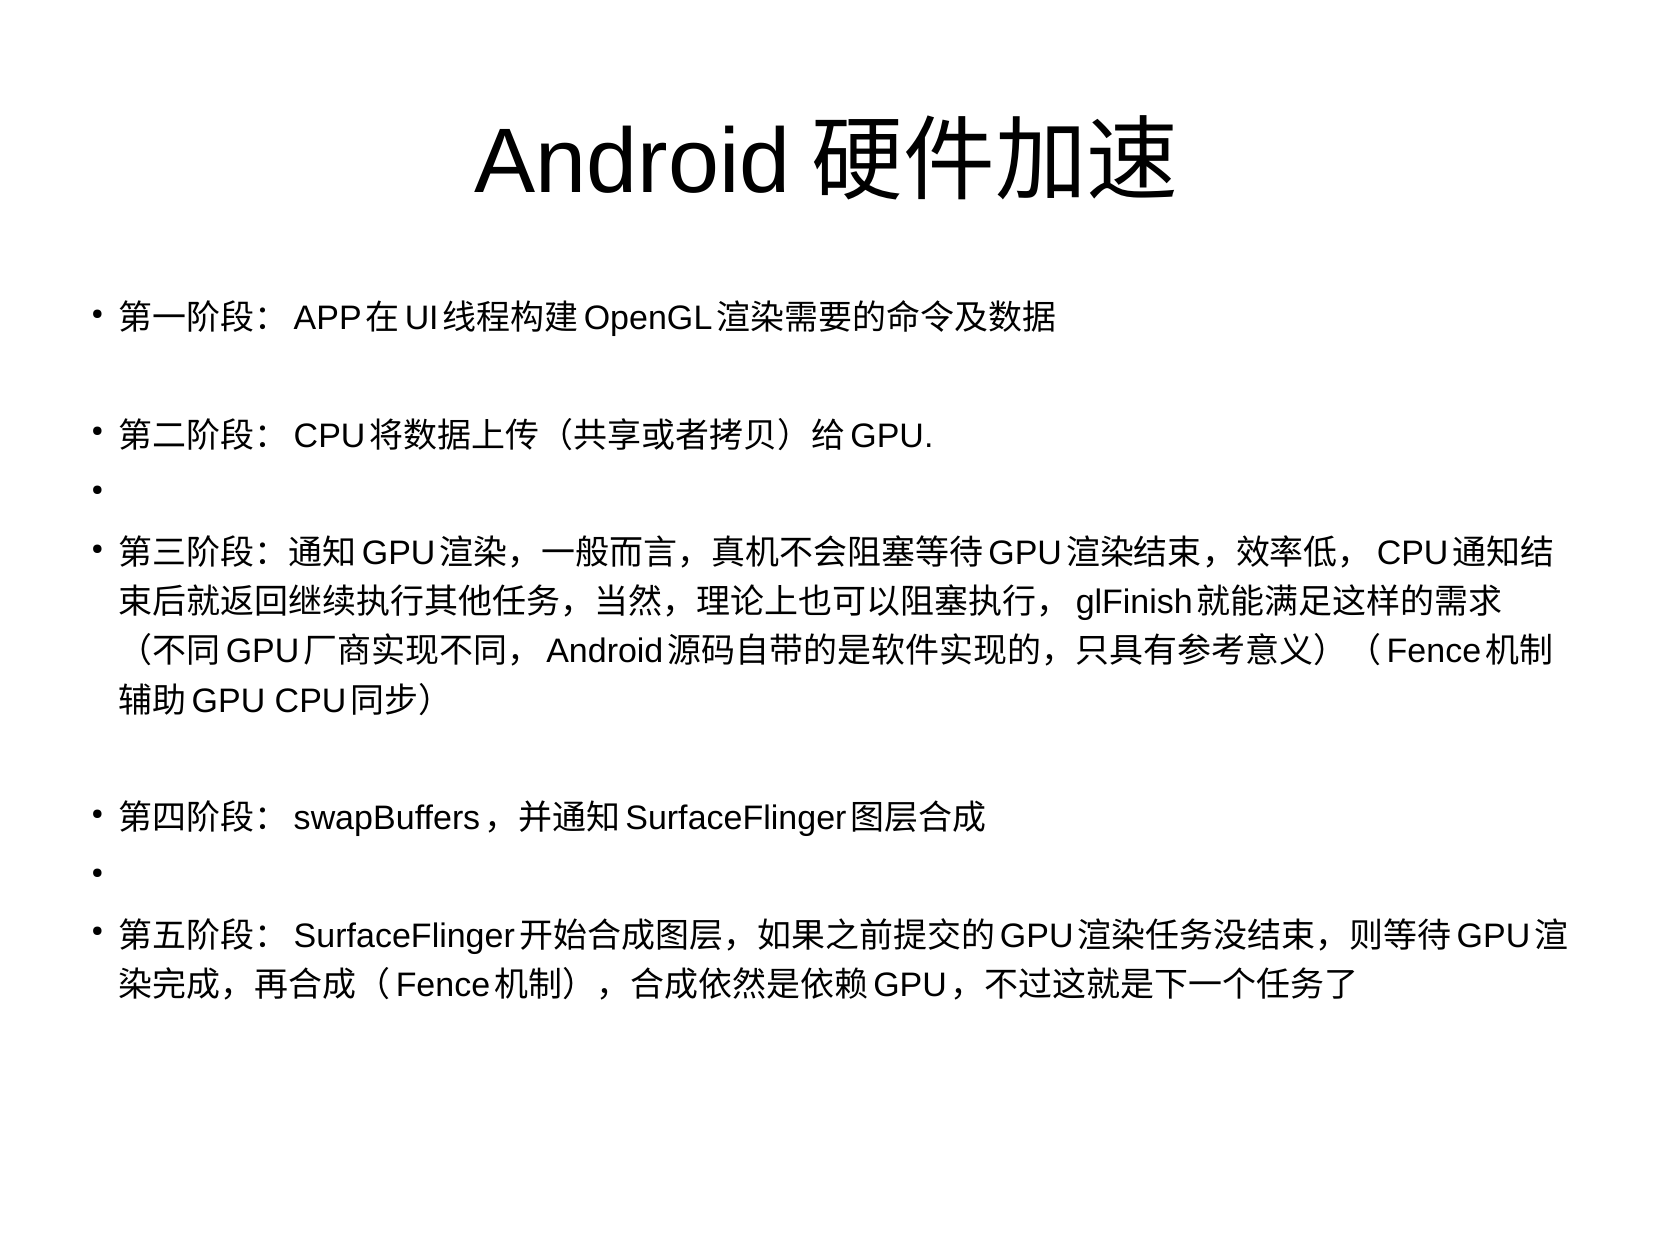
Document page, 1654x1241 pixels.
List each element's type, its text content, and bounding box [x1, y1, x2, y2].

list 第一阶段：APP在UI线程构建OpenGL渲染需要的命令及数据 第二阶段：CPU将数据上传（共享或者拷贝）给GPU. 第三阶段：通知GPU渲染，一般而言，真机不会阻塞等待GPU渲染结束，效率低，CPU通知结束后就返回继续执行其他任务，当然，理论上也可以阻塞执行，glFinish就能满足这样的需求（不同GPU厂商实现不同，Android源码自带的是软件实现的，只具有参考意义）（Fence机制辅助GPU CPU同步） 第四阶段：swapBuffers，并通知SurfaceFlinger图层合成 第五阶段：SurfaceFlinger开始合成图层，如果之前提交的GPU渲染任务没结束，则等待GPU渲染完成，再合成（Fence机制），合成依然是依赖GPU，不过这就是下一个任务了 [82, 290, 1571, 1010]
title Android硬件加速 [82, 49, 1571, 257]
